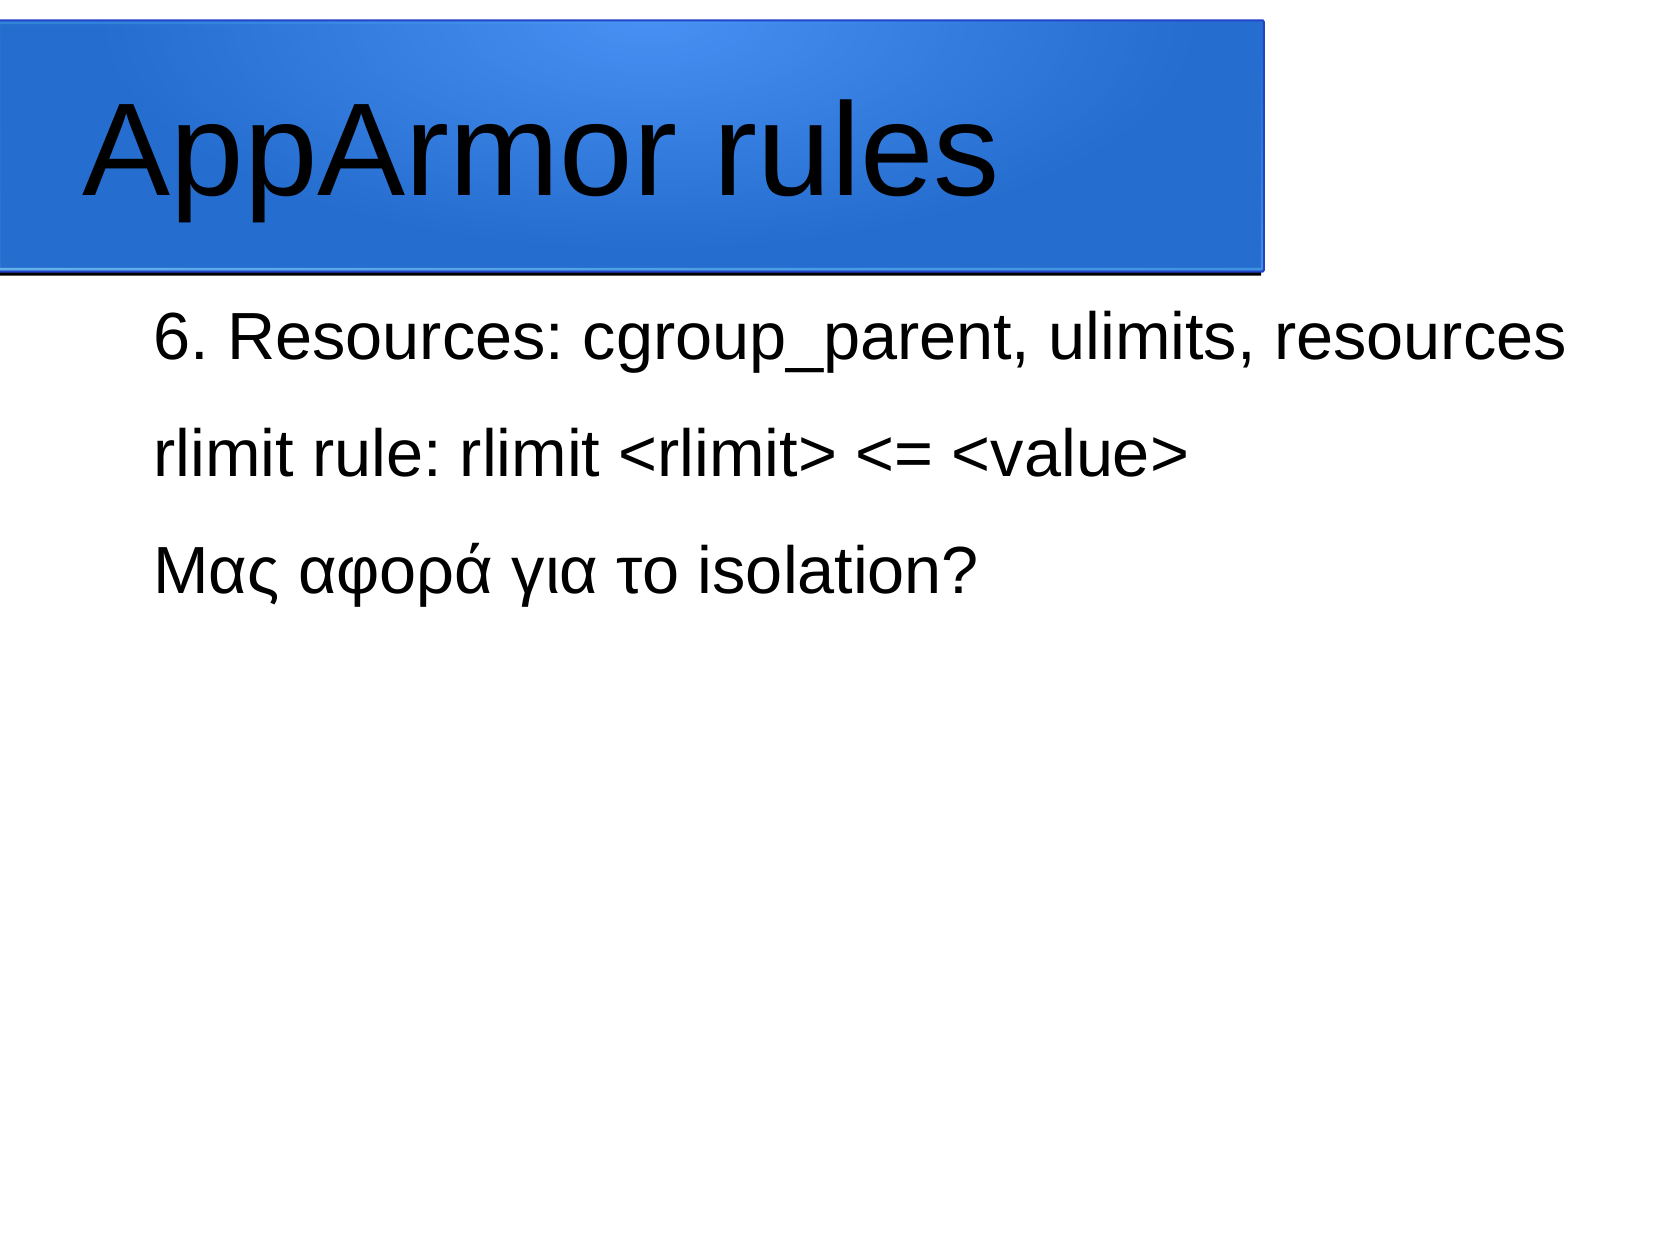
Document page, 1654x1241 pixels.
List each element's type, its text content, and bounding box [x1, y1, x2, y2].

list 6. Resources: cgroup_parent, ulimits, resources rlimit rule: rlimit <rlimit> <= <value> Μας αφορά για το isolation? [82, 299, 1571, 1019]
title AppArmor rules [82, 47, 1235, 252]
